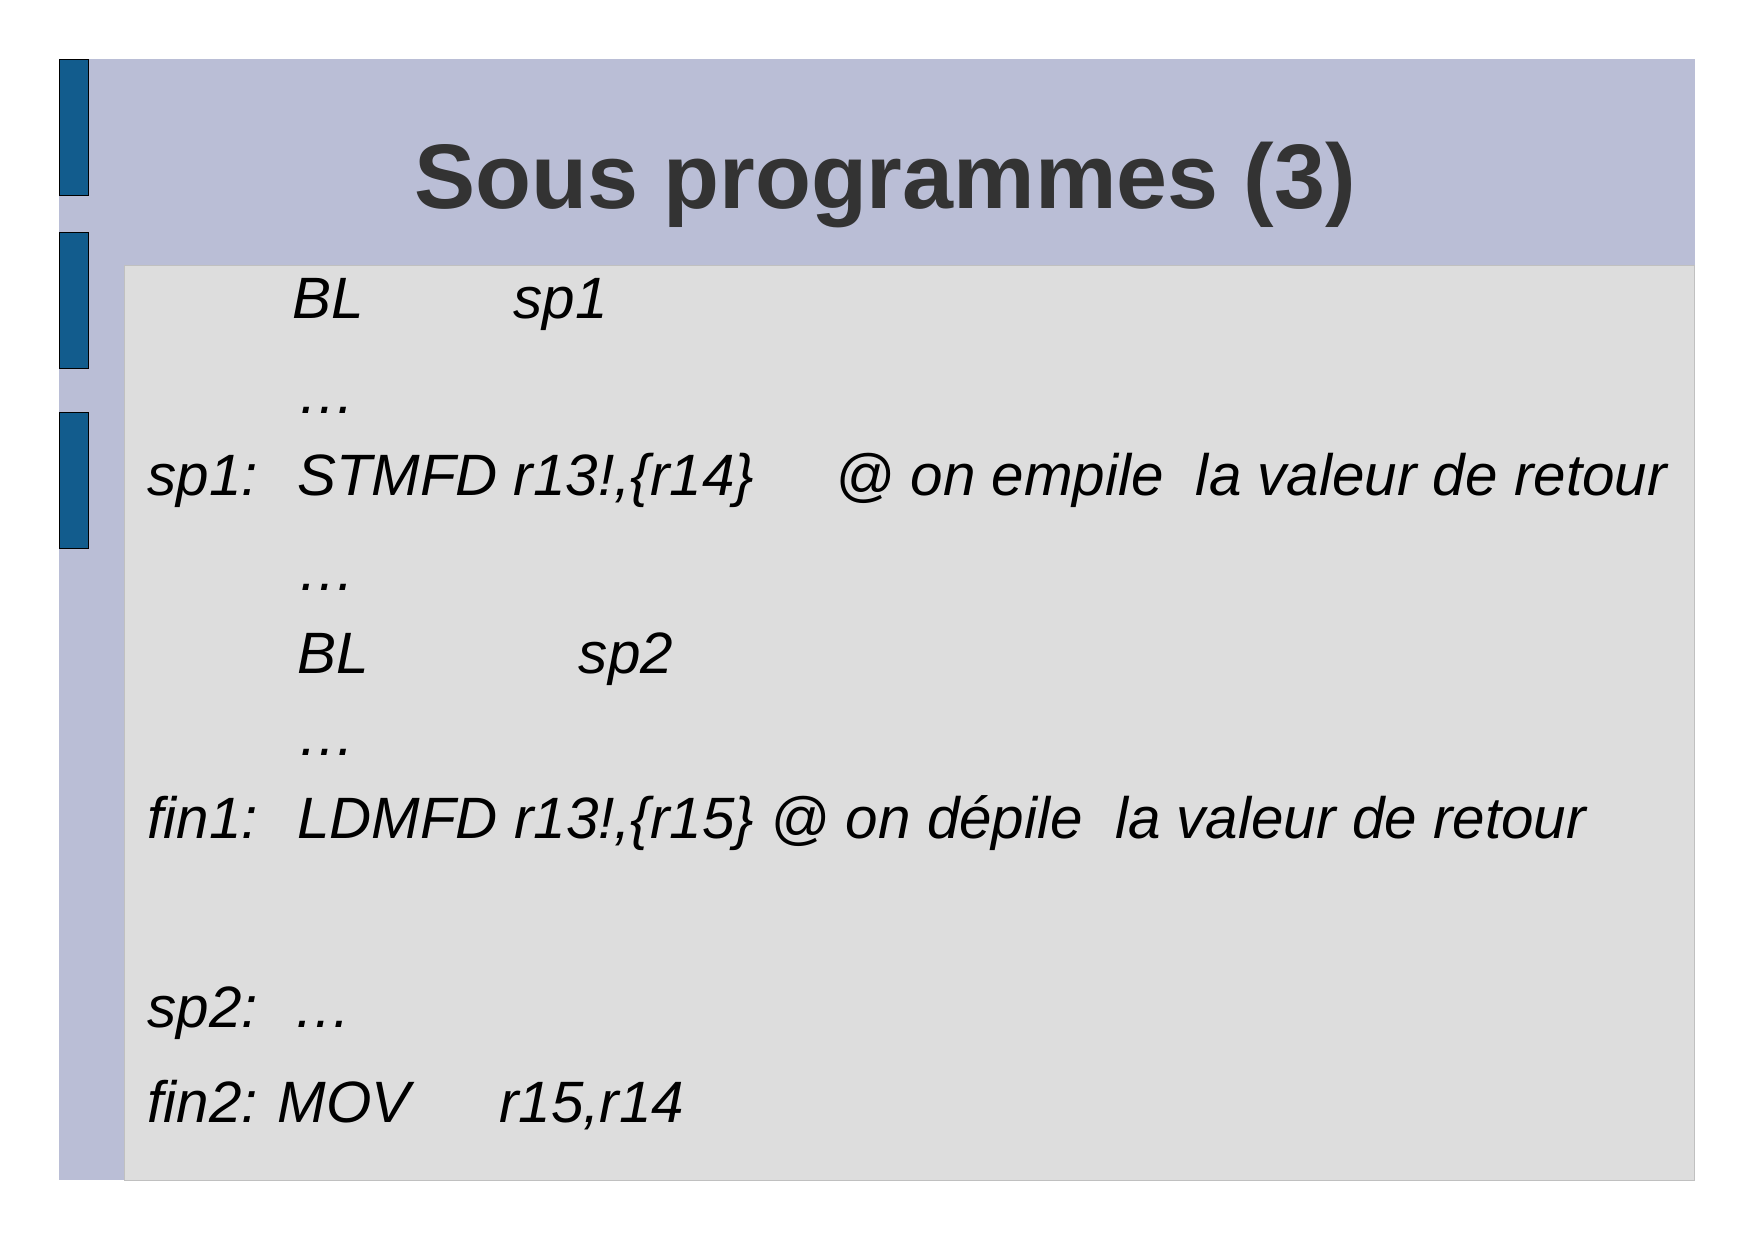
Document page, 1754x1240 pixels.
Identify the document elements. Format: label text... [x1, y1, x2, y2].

title Sous programmes (3) [118, 88, 1654, 266]
list BL sp1 … sp1: STMFD r13!,{r14} @ on empile la valeur de retour … BL sp2 … fin1: LDMFD r13!,{r15} @ on dépile la valeur de retour sp2: … fin2: MOV r15,r14 [147, 265, 1695, 1152]
